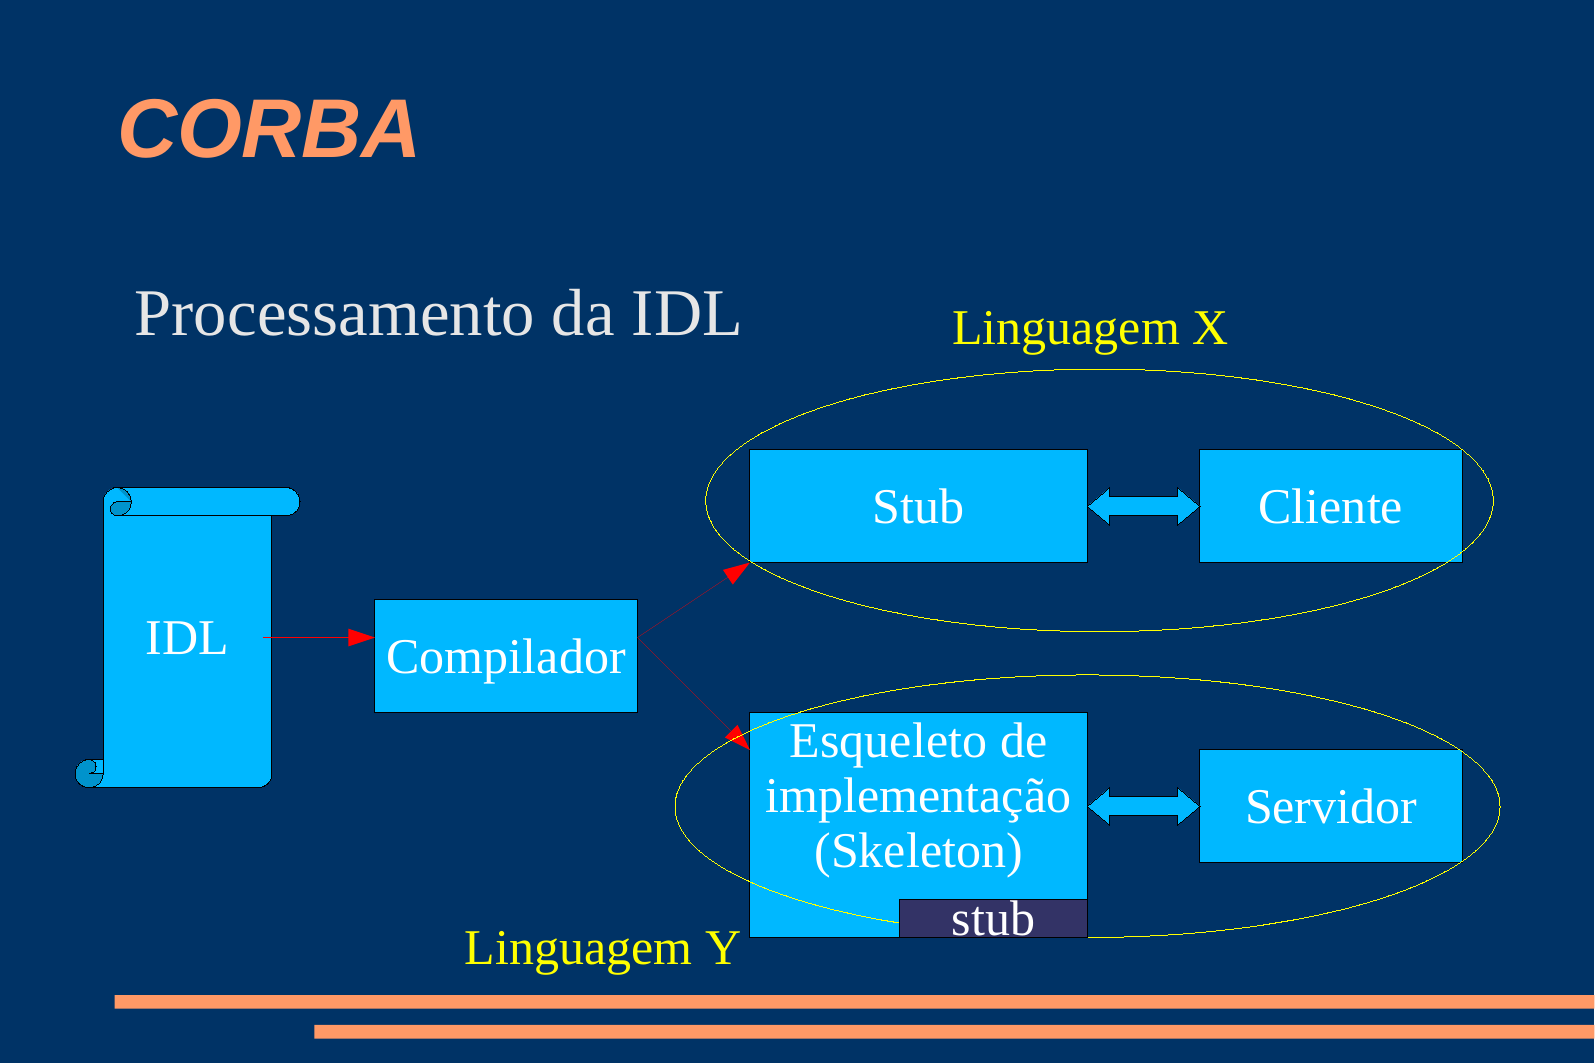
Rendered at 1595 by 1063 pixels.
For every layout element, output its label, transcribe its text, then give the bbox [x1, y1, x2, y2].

list Processamento da IDL [117, 276, 1505, 971]
text_box Linguagem Y [455, 919, 751, 976]
text_box [1087, 487, 1201, 526]
text_box Compilador [374, 599, 638, 713]
text_box Esqueleto de implementação (Skeleton) [749, 712, 1088, 938]
text_box stub [899, 899, 1088, 938]
text_box [1087, 787, 1201, 826]
text_box IDL [121, 487, 301, 516]
text_box Cliente [1199, 449, 1463, 563]
text_box Stub [749, 449, 1088, 563]
title CORBA [117, 39, 1479, 218]
text_box Servidor [1199, 749, 1463, 863]
text_box Linguagem X [943, 300, 1238, 356]
text_box IDL [92, 487, 272, 788]
